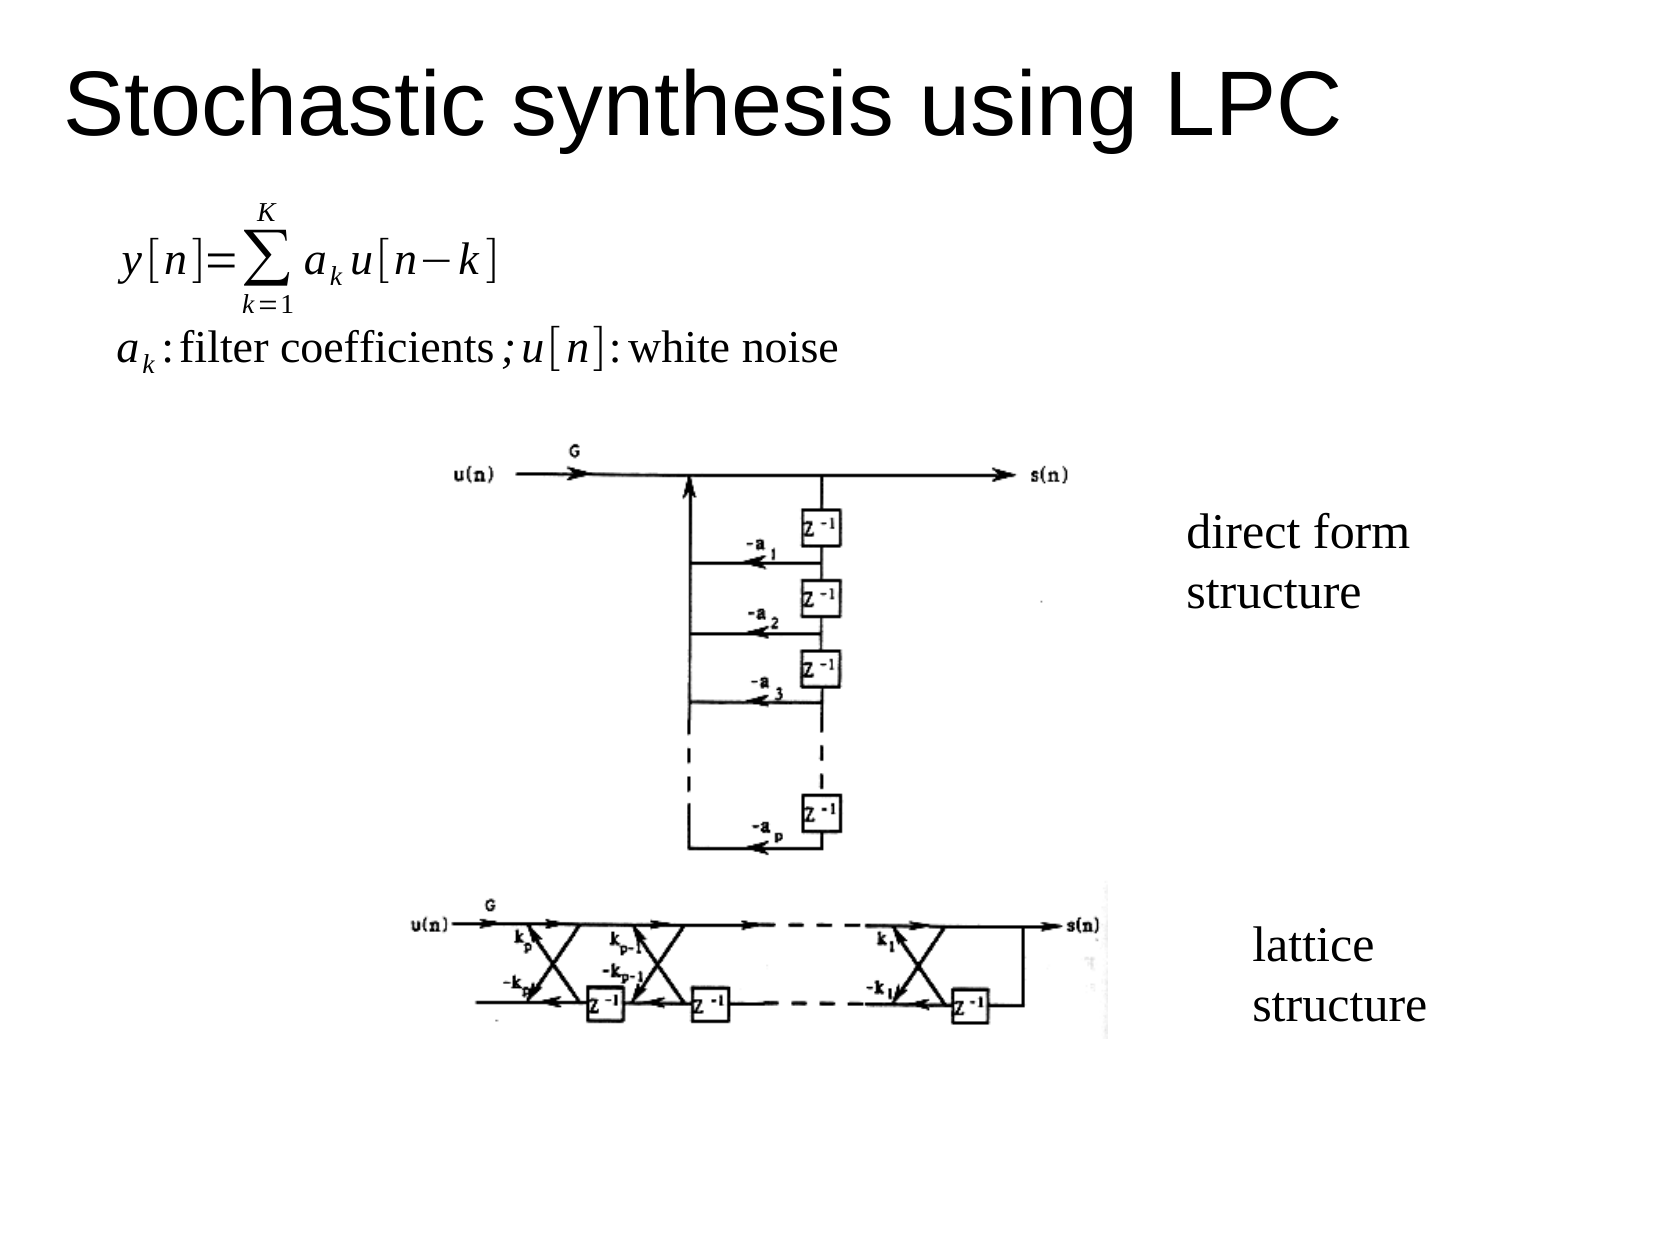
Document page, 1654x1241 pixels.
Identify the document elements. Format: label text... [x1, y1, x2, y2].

picture [450, 435, 1080, 863]
text_box direct form structure [1171, 487, 1426, 627]
text_box lattice structure [1237, 900, 1443, 1039]
picture [397, 880, 1108, 1039]
chart [109, 197, 846, 433]
title Stochastic synthesis using LPC [63, 9, 1414, 198]
